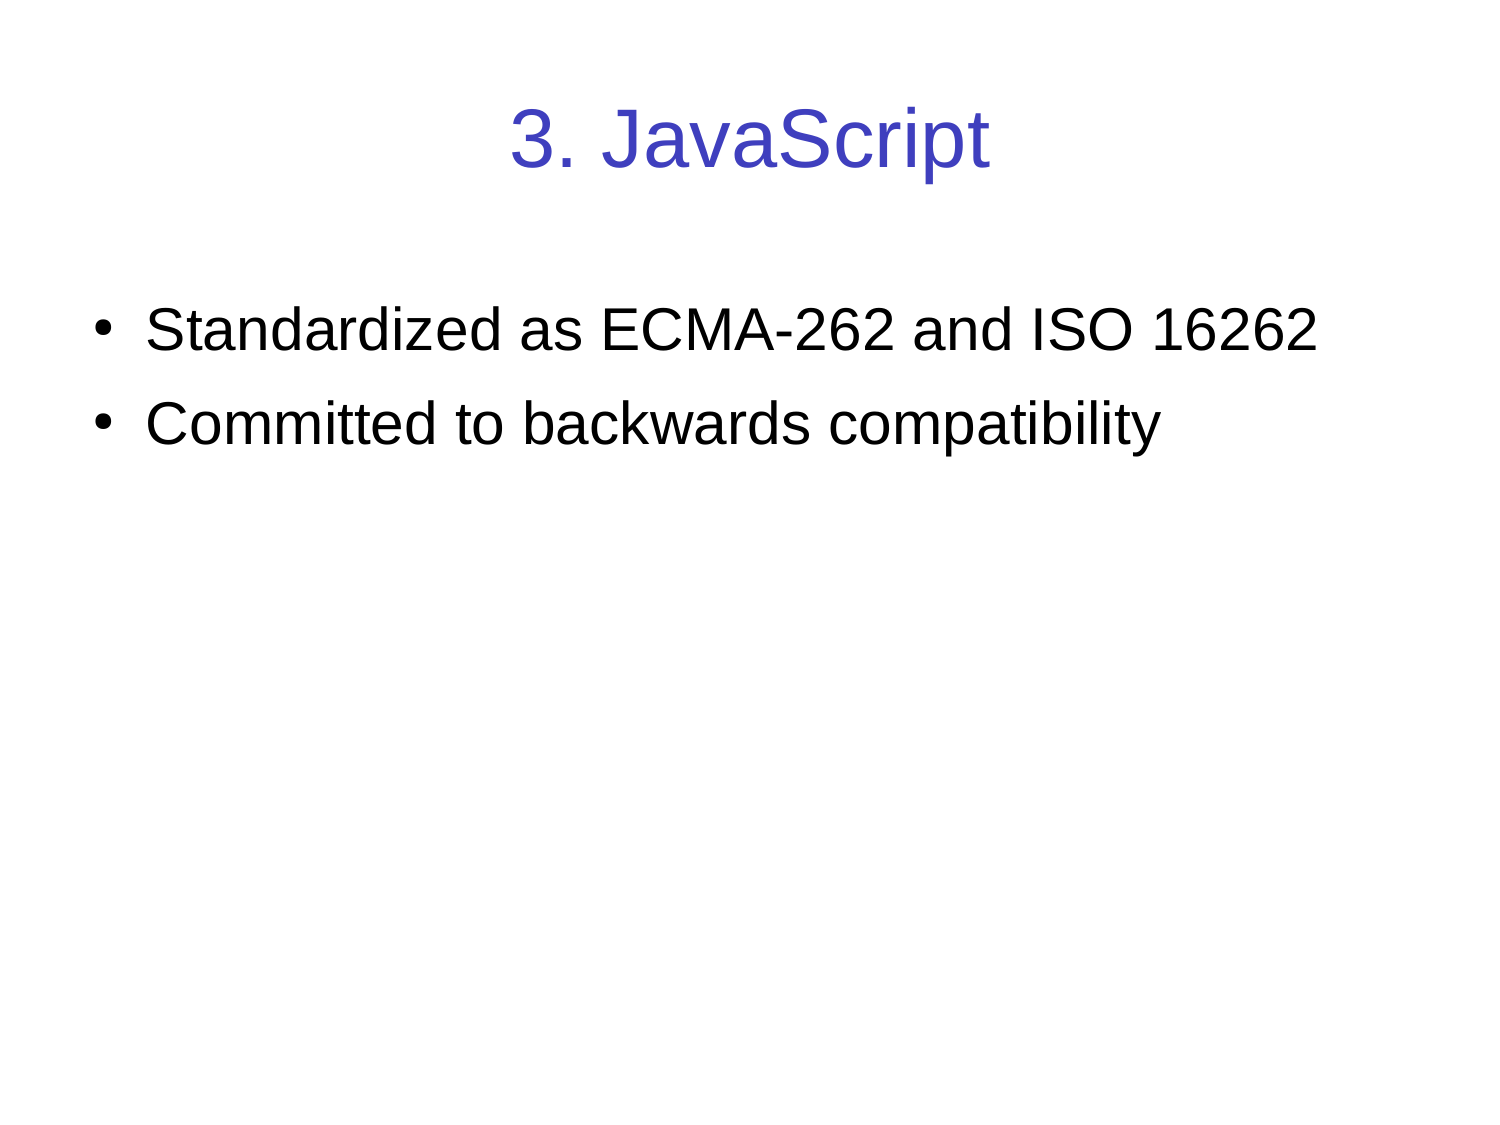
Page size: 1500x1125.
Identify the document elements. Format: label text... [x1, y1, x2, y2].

title 3. JavaScript [75, 44, 1425, 233]
list Standardized as ECMA-262 and ISO 16262 Committed to backwards compatibility [75, 295, 1425, 1063]
